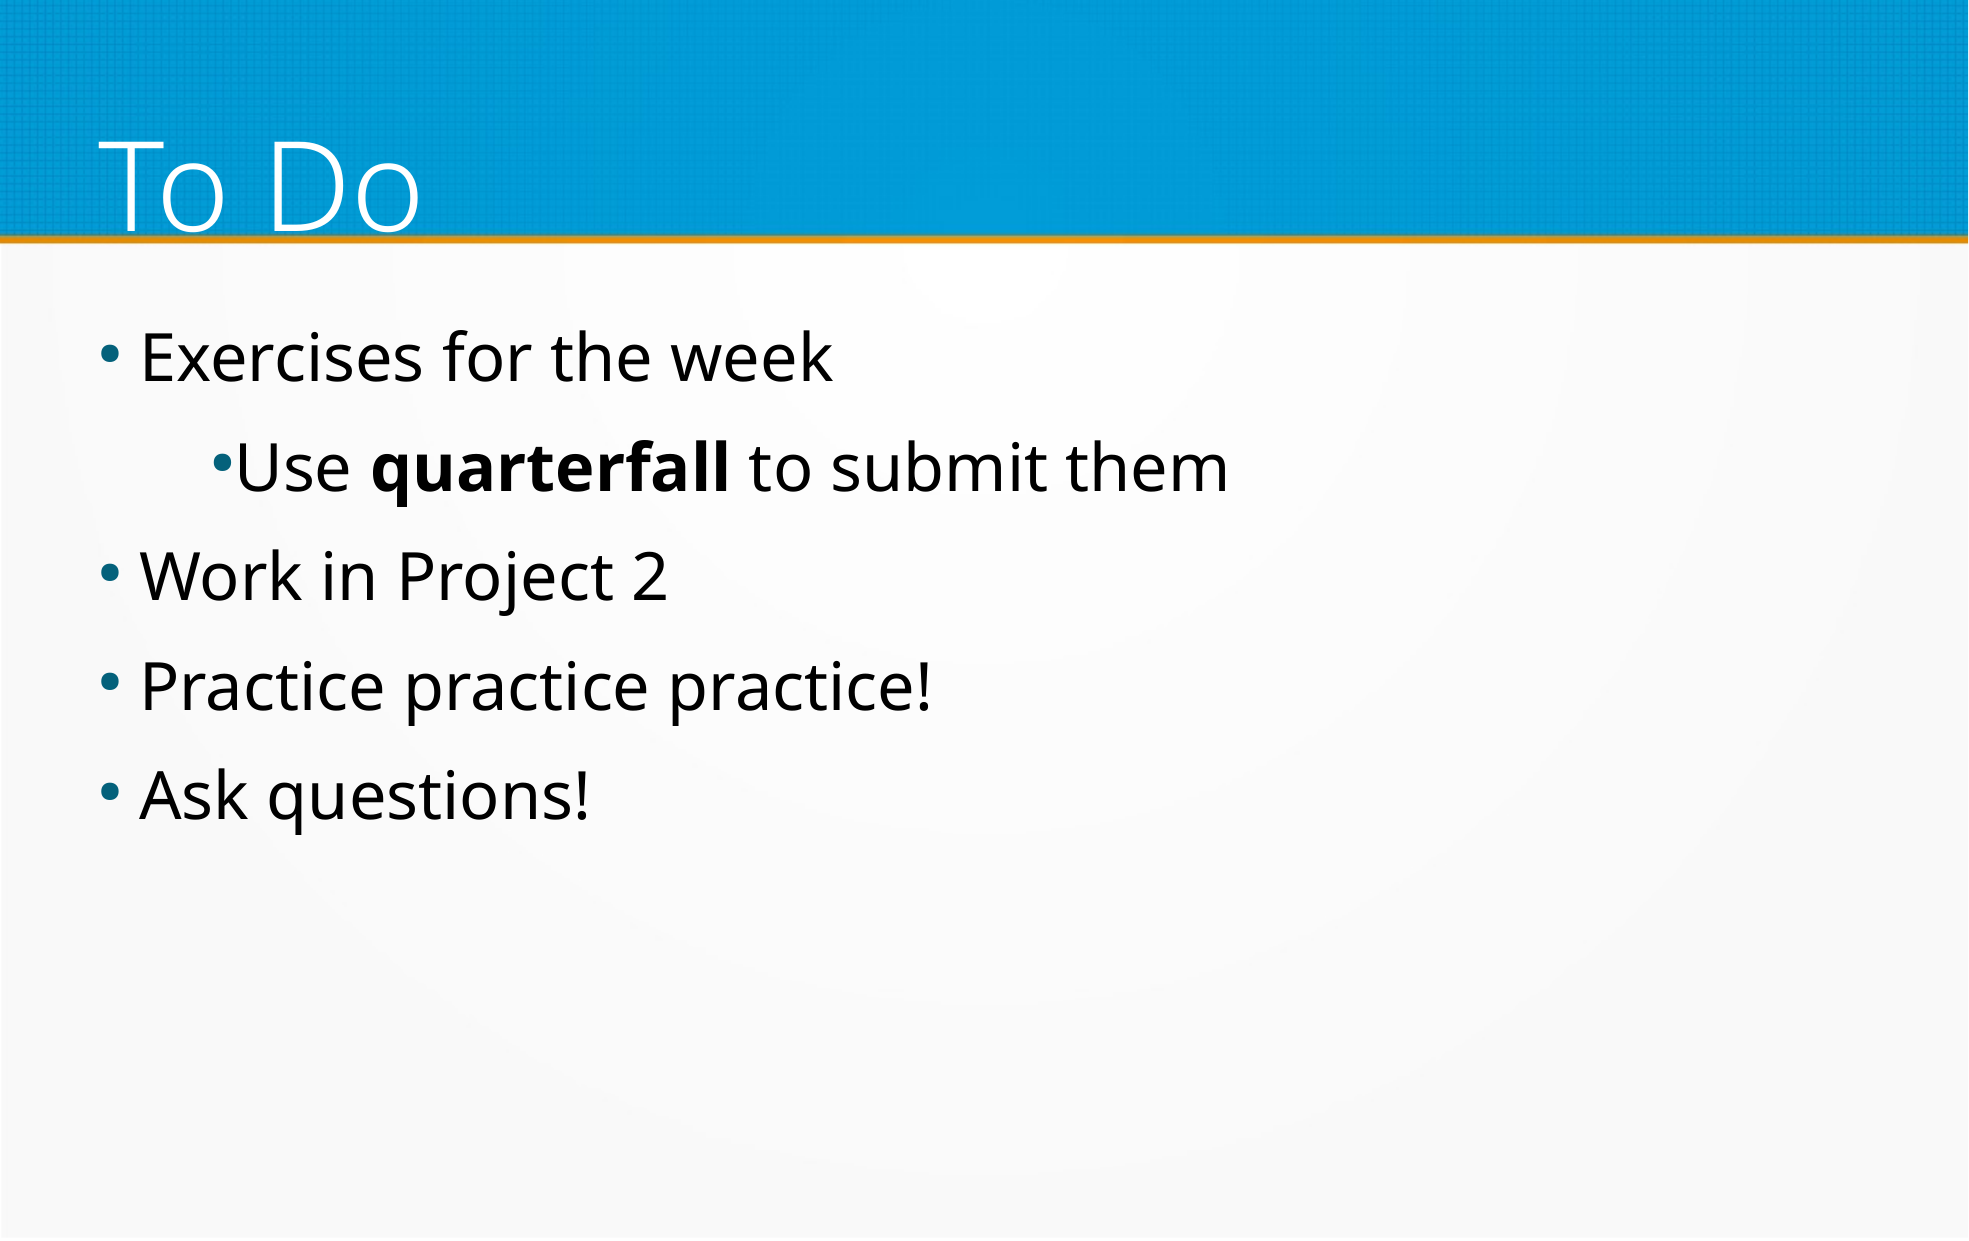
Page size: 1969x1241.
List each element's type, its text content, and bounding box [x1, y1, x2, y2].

list Exercises for the week Use quarterfall to submit them Work in Project 2 Practice practice practice! Ask questions! [98, 315, 1860, 1156]
title To Do [98, 49, 1870, 257]
picture [0, 233, 1969, 1241]
